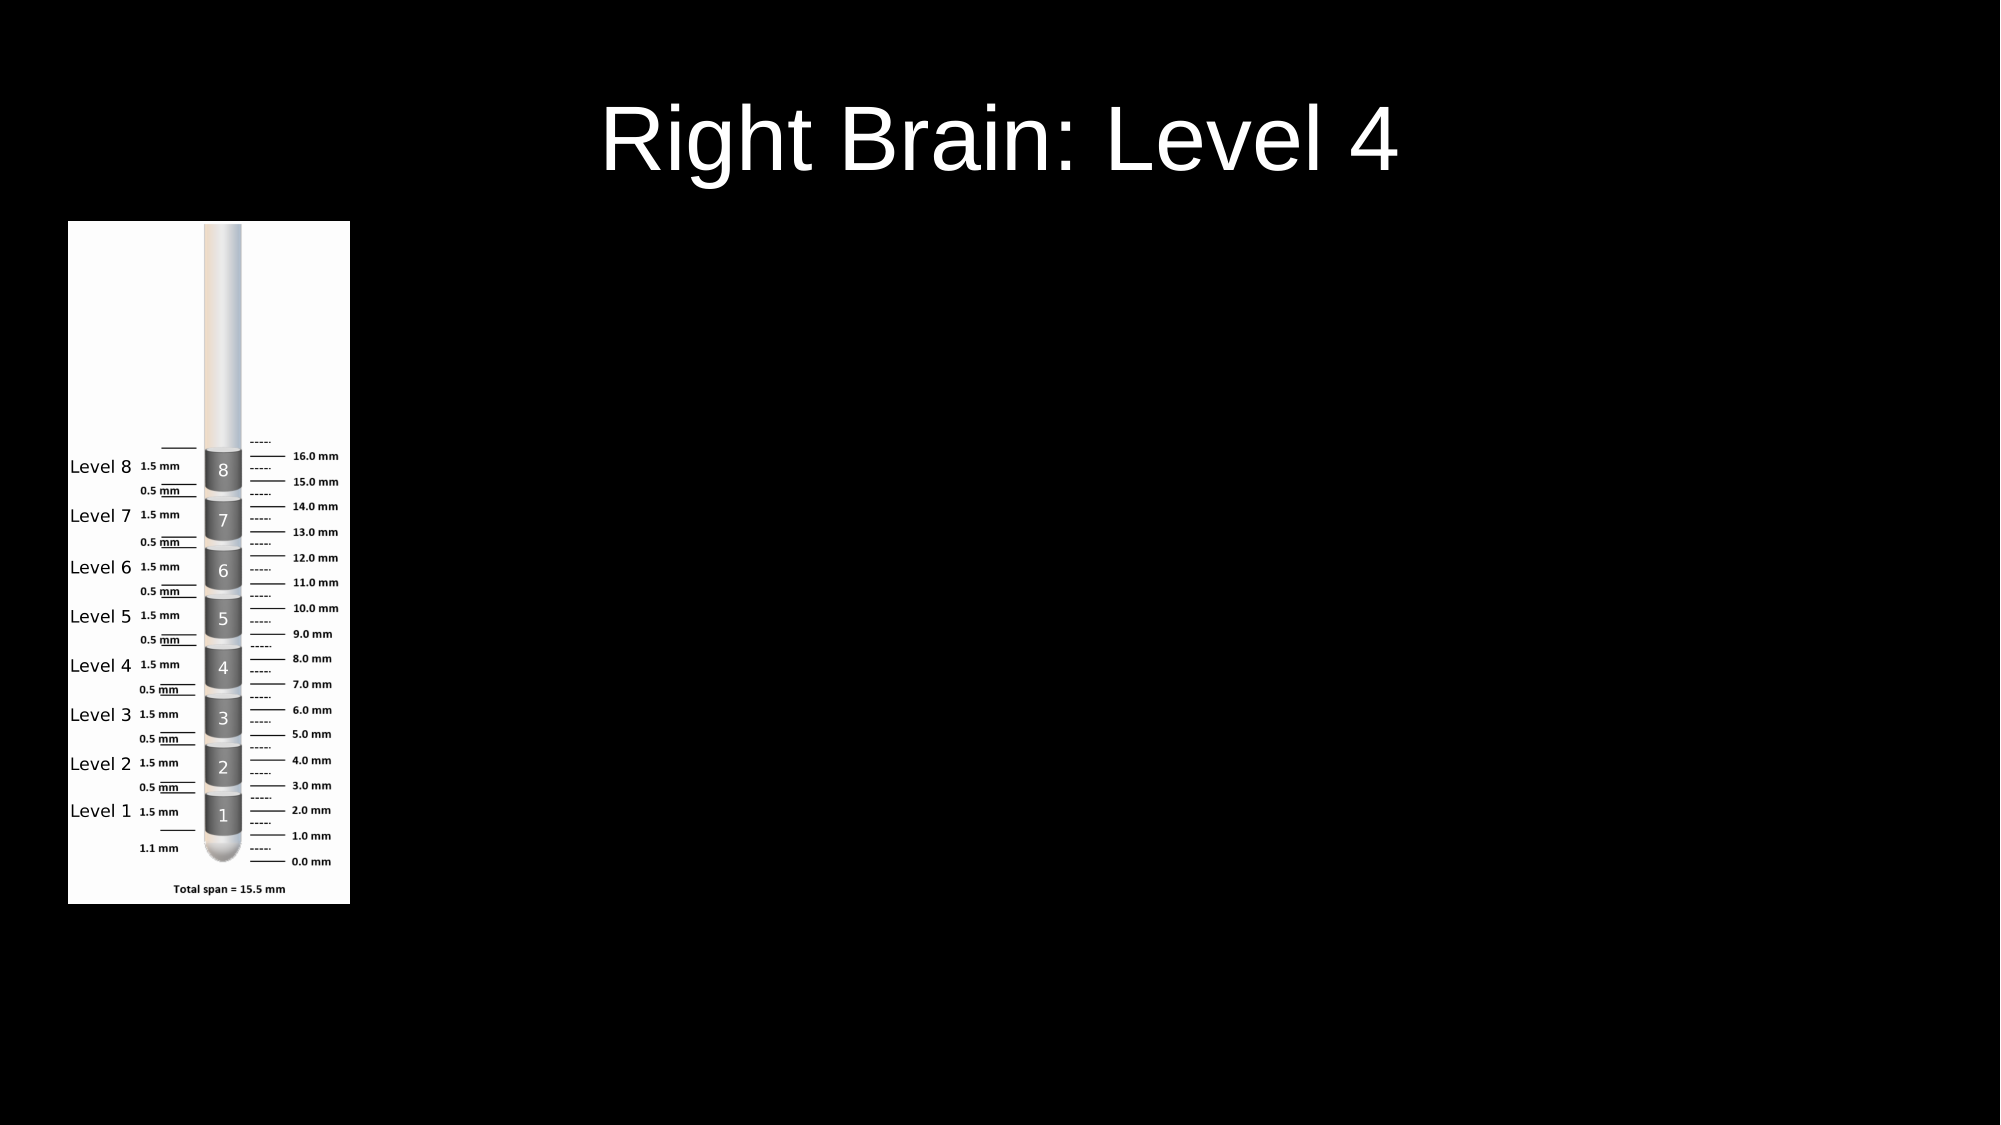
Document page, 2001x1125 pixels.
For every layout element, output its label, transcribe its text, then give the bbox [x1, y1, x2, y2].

picture [68, 221, 350, 904]
title Right Brain: Level 4 [99, 44, 1900, 233]
